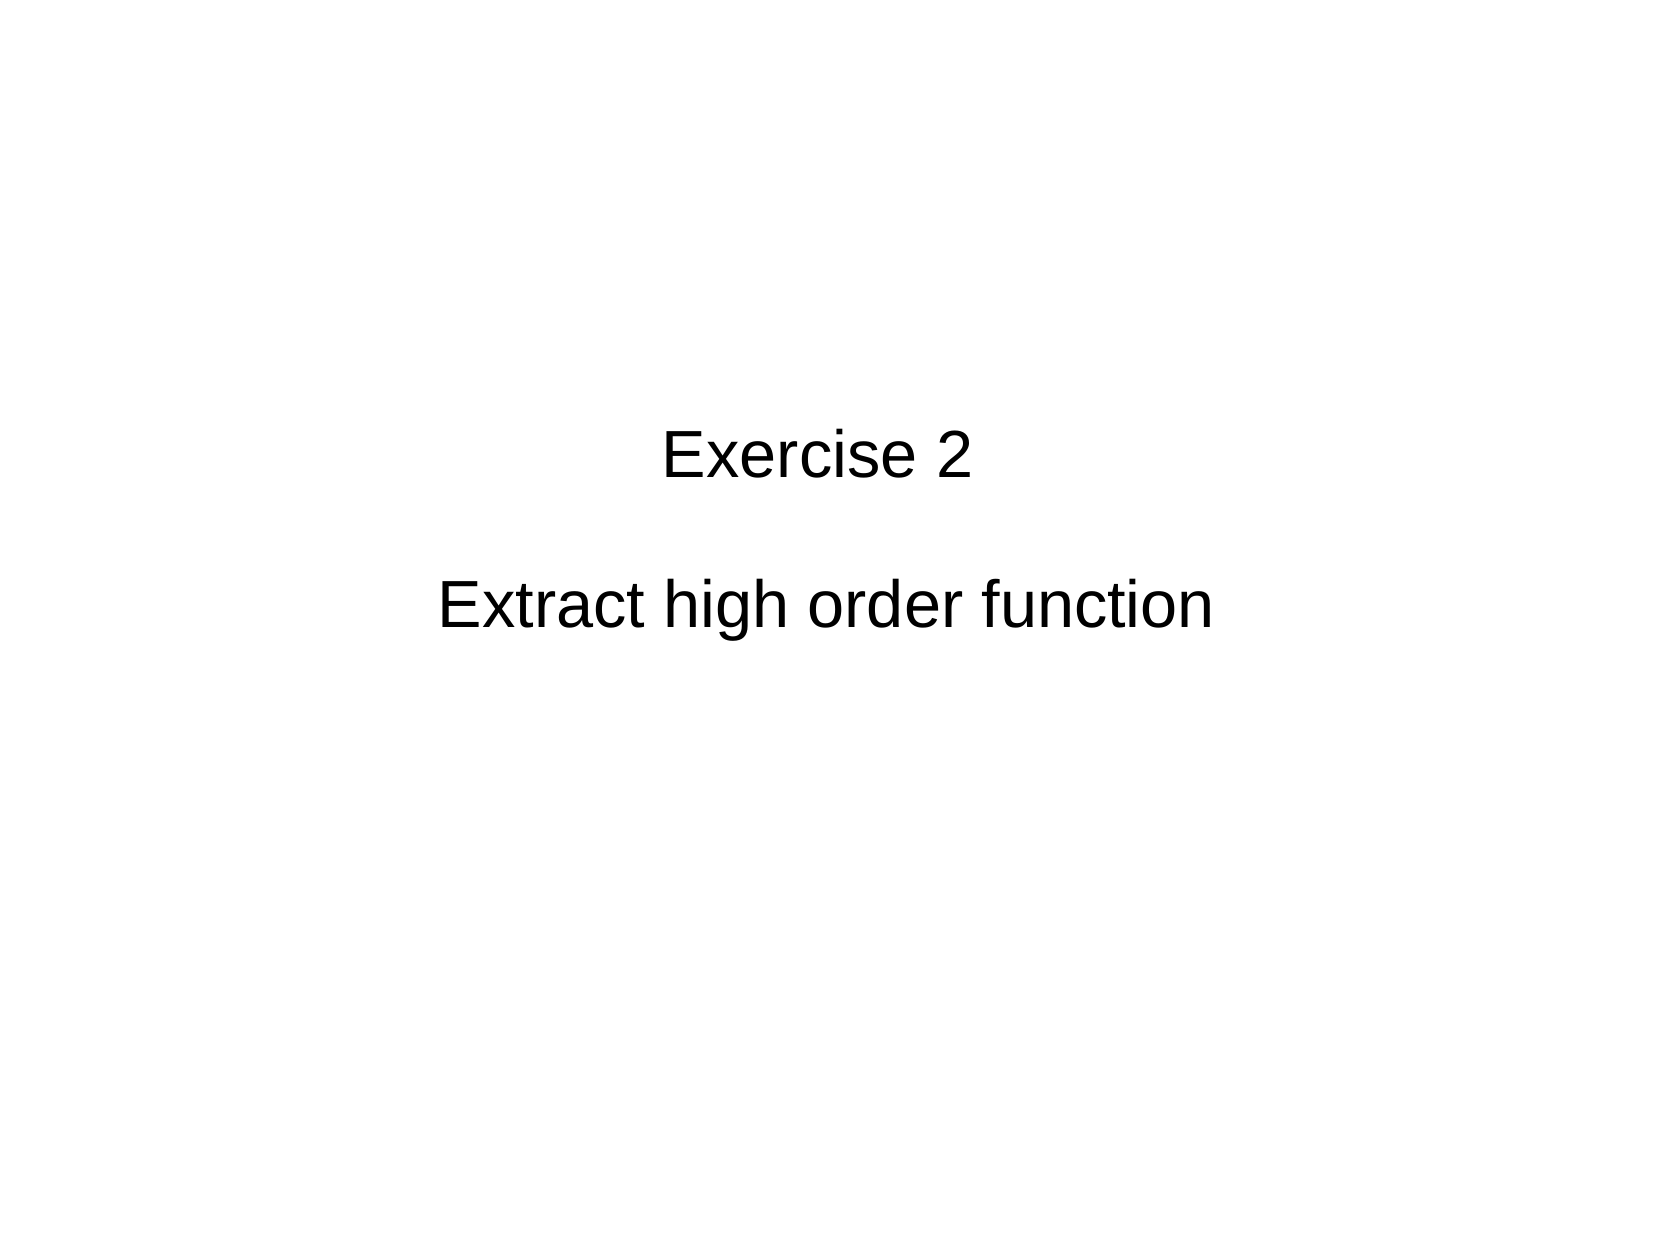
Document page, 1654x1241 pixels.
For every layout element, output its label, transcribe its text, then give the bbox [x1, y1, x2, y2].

subtitle Exercise 2 Extract high order function [82, 49, 1571, 1010]
